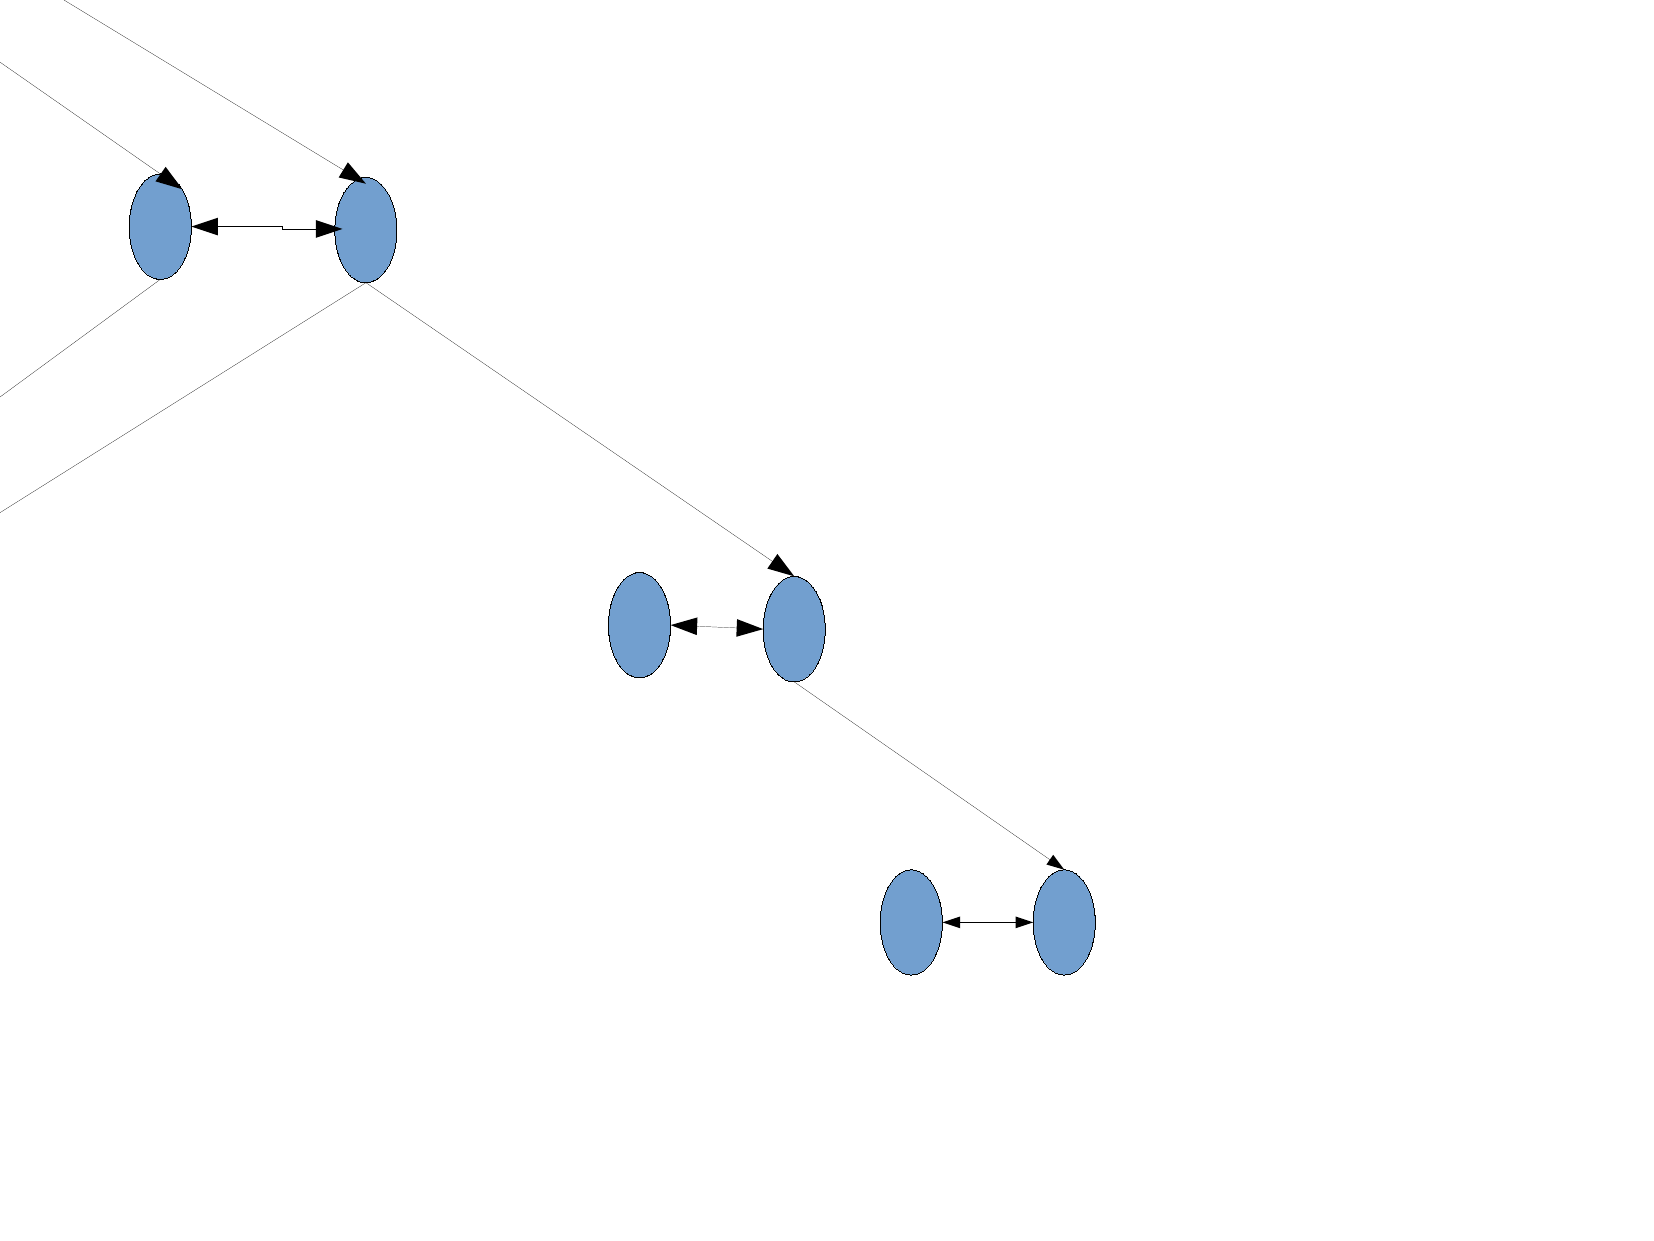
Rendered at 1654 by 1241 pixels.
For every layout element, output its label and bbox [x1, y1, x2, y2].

text_box [1033, 869, 1096, 976]
text_box [334, 177, 397, 283]
text_box [880, 869, 943, 976]
text_box [129, 174, 192, 280]
text_box [763, 576, 826, 682]
text_box [608, 572, 671, 678]
